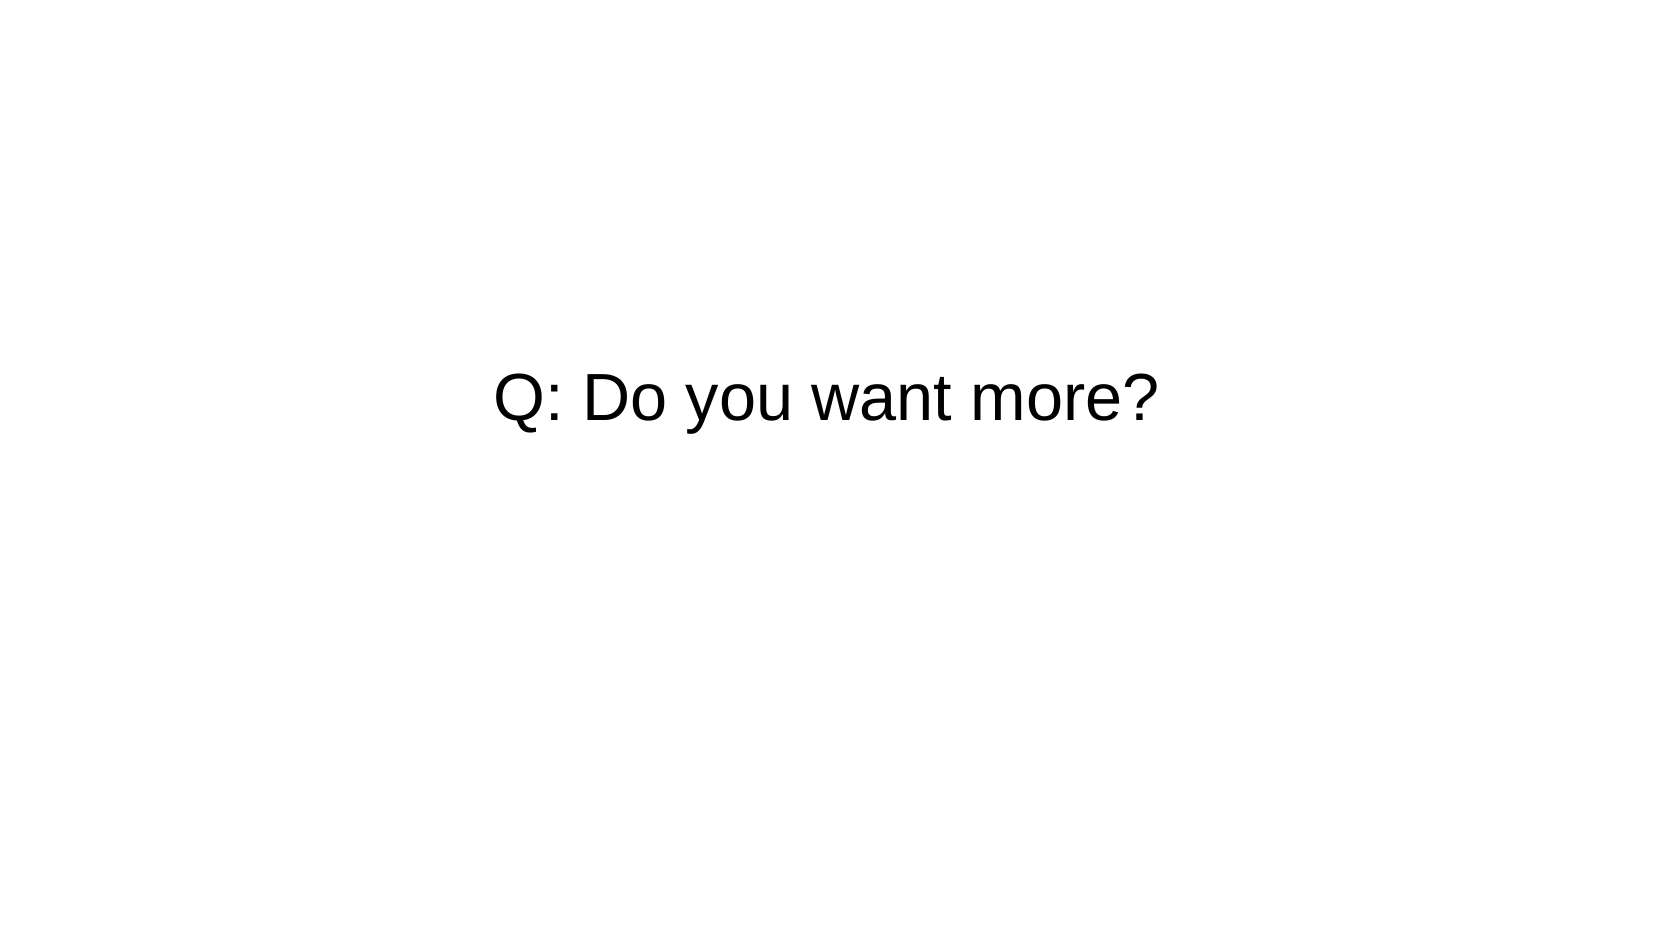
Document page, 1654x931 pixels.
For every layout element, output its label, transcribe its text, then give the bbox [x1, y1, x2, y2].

subtitle Q: Do you want more? [82, 37, 1571, 757]
